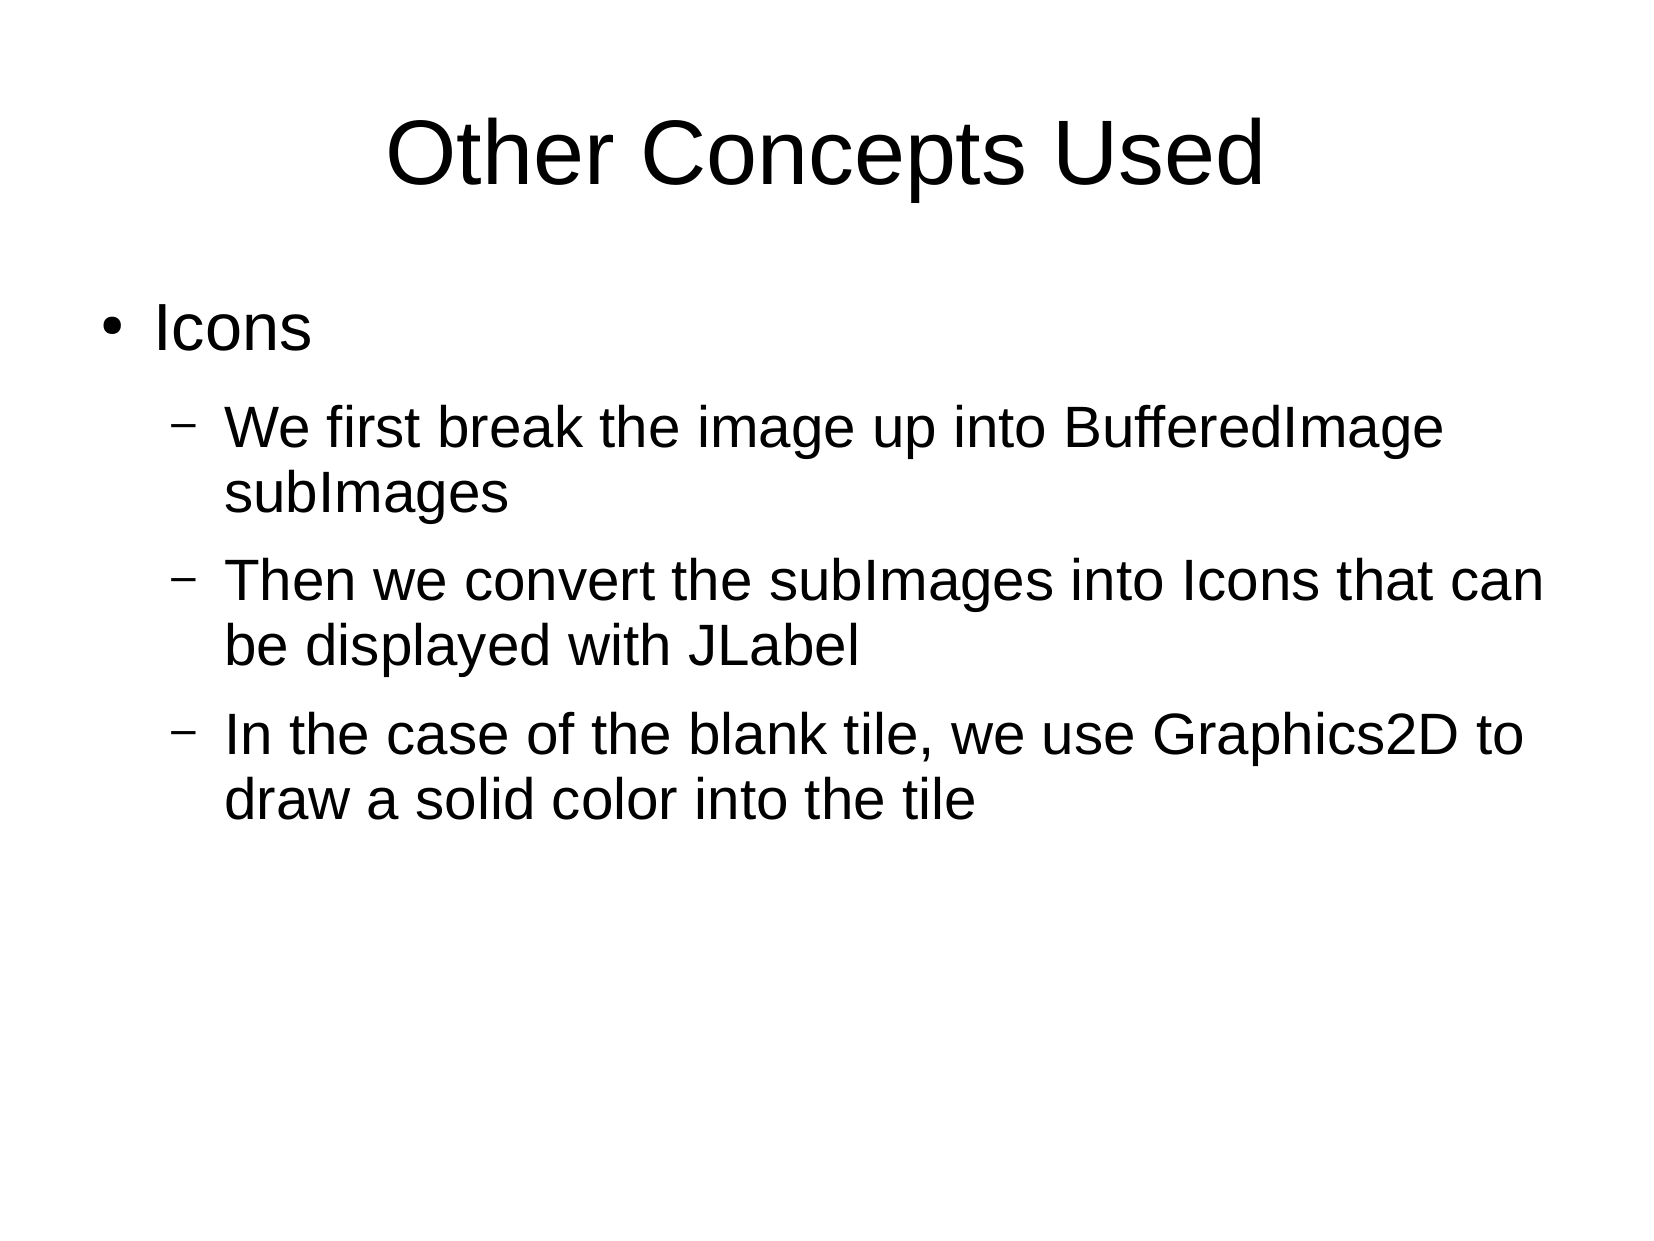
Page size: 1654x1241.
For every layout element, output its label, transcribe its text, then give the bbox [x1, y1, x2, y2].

list Icons We first break the image up into BufferedImage subImages Then we convert the subImages into Icons that can be displayed with JLabel In the case of the blank tile, we use Graphics2D to draw a solid color into the tile [82, 290, 1571, 1010]
title Other Concepts Used [82, 49, 1571, 257]
